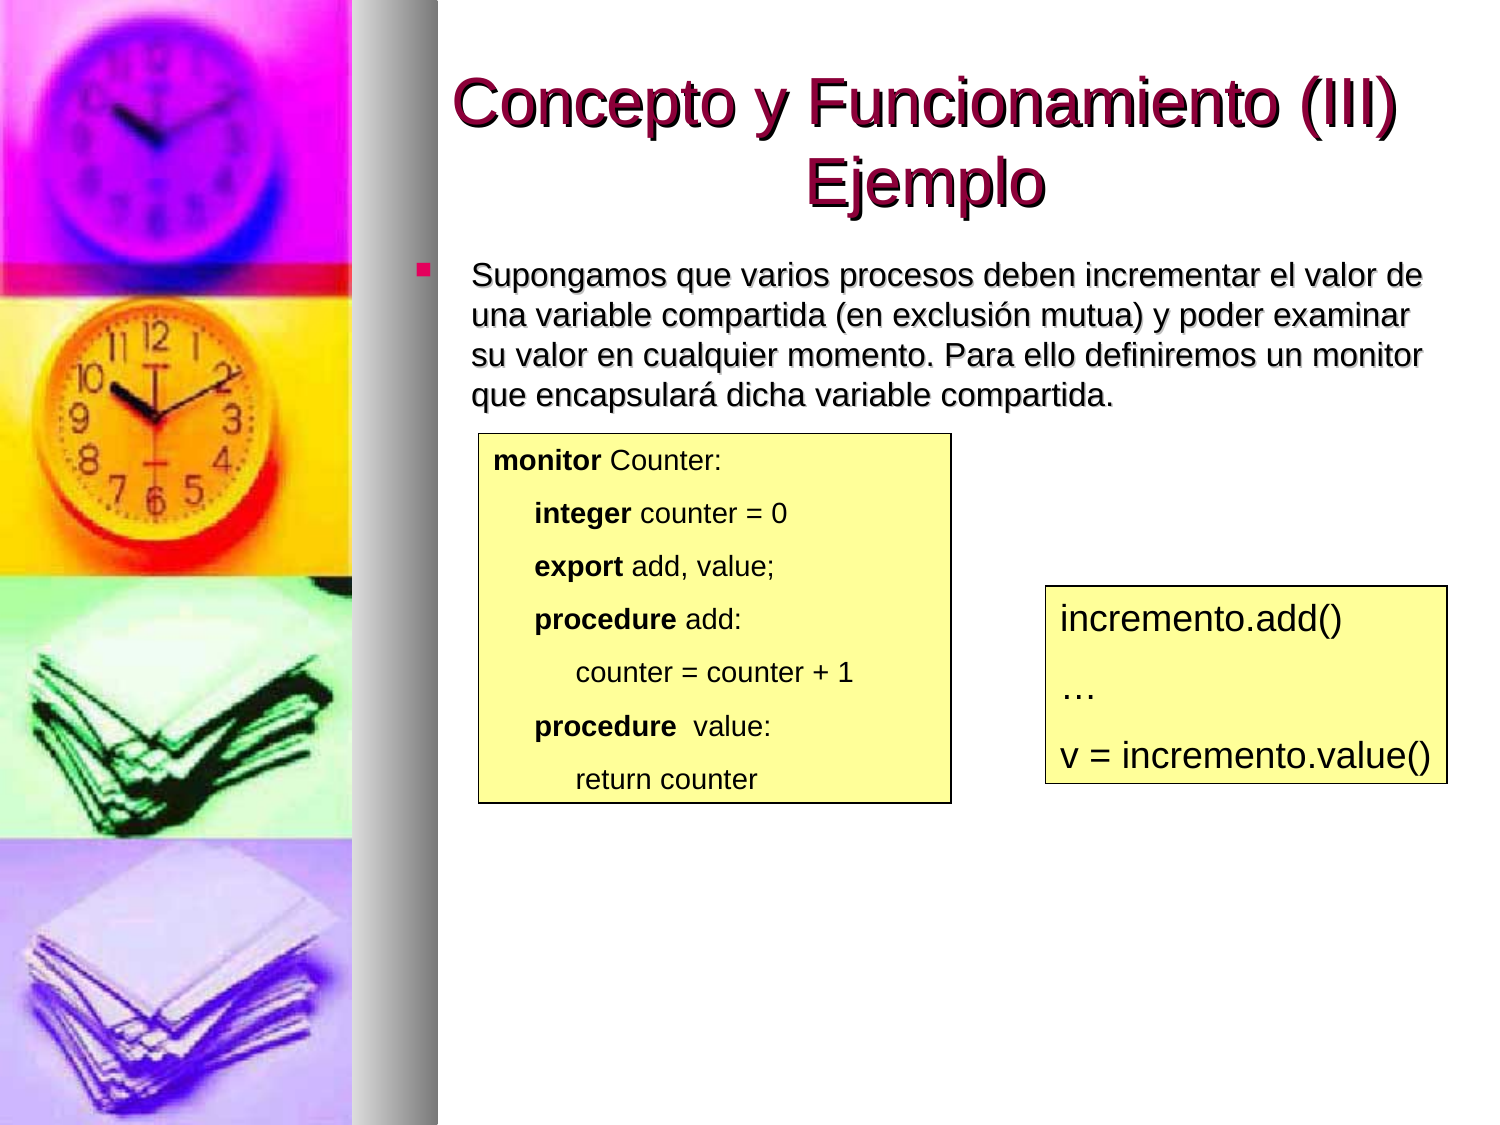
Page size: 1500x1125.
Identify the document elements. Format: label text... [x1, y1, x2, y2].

picture [0, 0, 352, 1125]
title Concepto y Funcionamiento (III) Ejemplo [399, 37, 1450, 238]
text_box monitor Counter: integer counter = 0 export add, value; procedure add: counter = counter + 1 procedure value: return counter [478, 433, 951, 803]
list Supongamos que varios procesos deben incrementar el valor de una variable compartida (en exclusión mutua) y poder examinar su valor en cualquier momento. Para ello definiremos un monitor que encapsulará dicha variable compartida. [399, 246, 1450, 452]
text_box incremento.add() … v = incremento.value() [1045, 586, 1447, 784]
